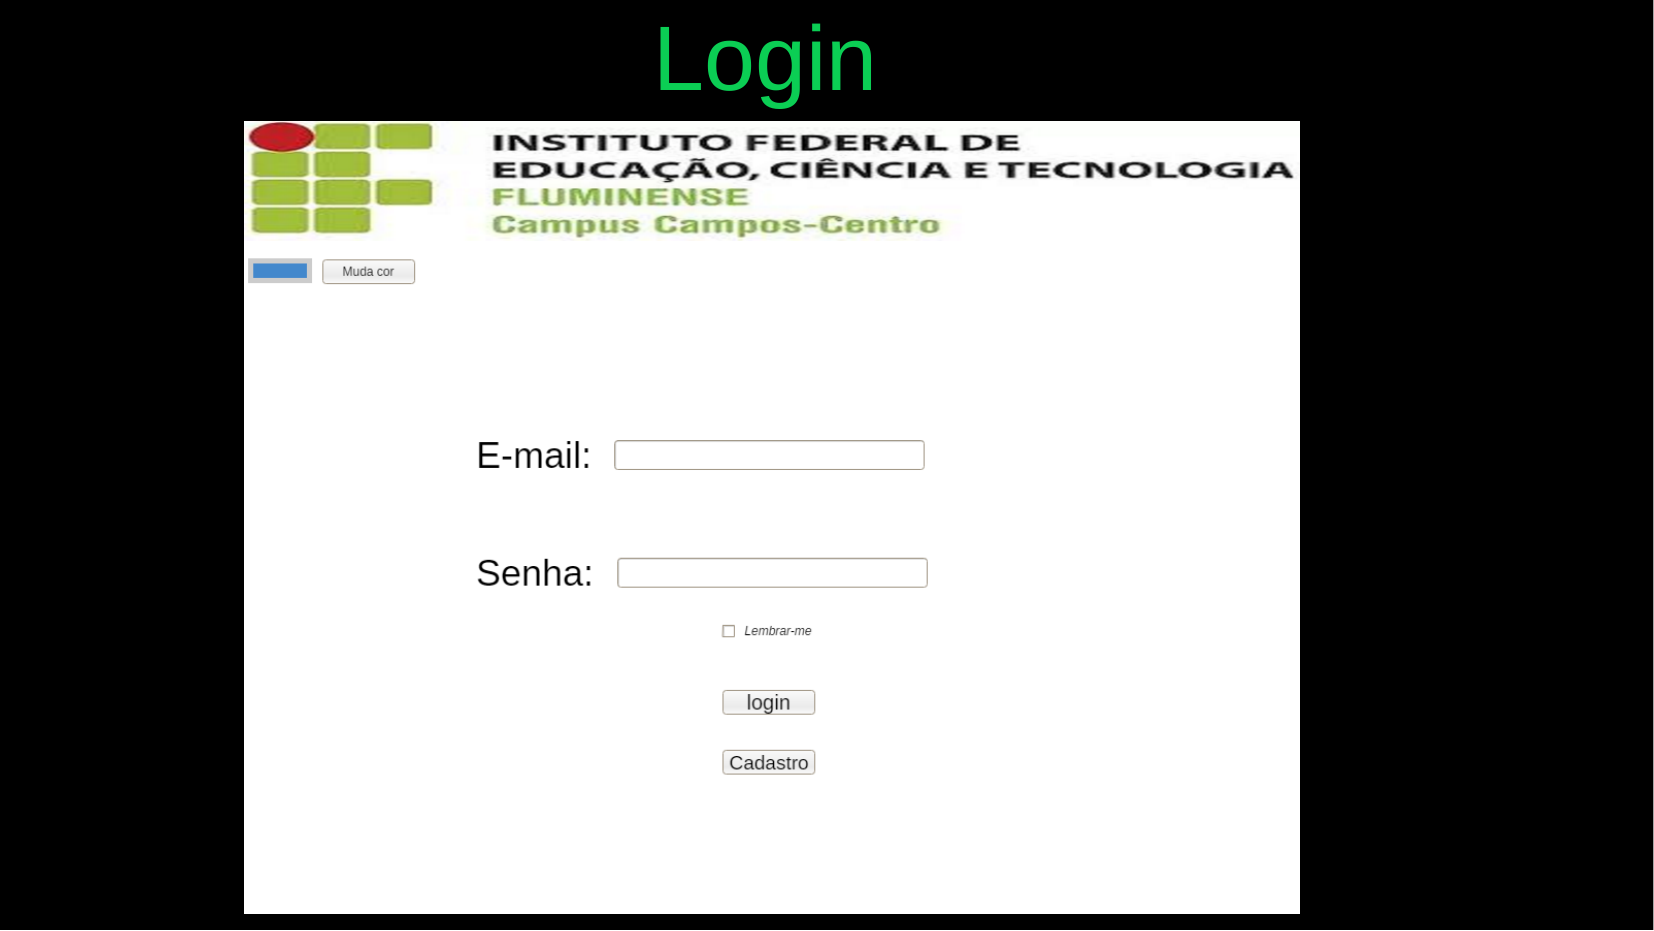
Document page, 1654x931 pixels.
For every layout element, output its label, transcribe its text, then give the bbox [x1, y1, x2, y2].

picture [244, 121, 1300, 914]
title Login [21, 0, 1510, 150]
